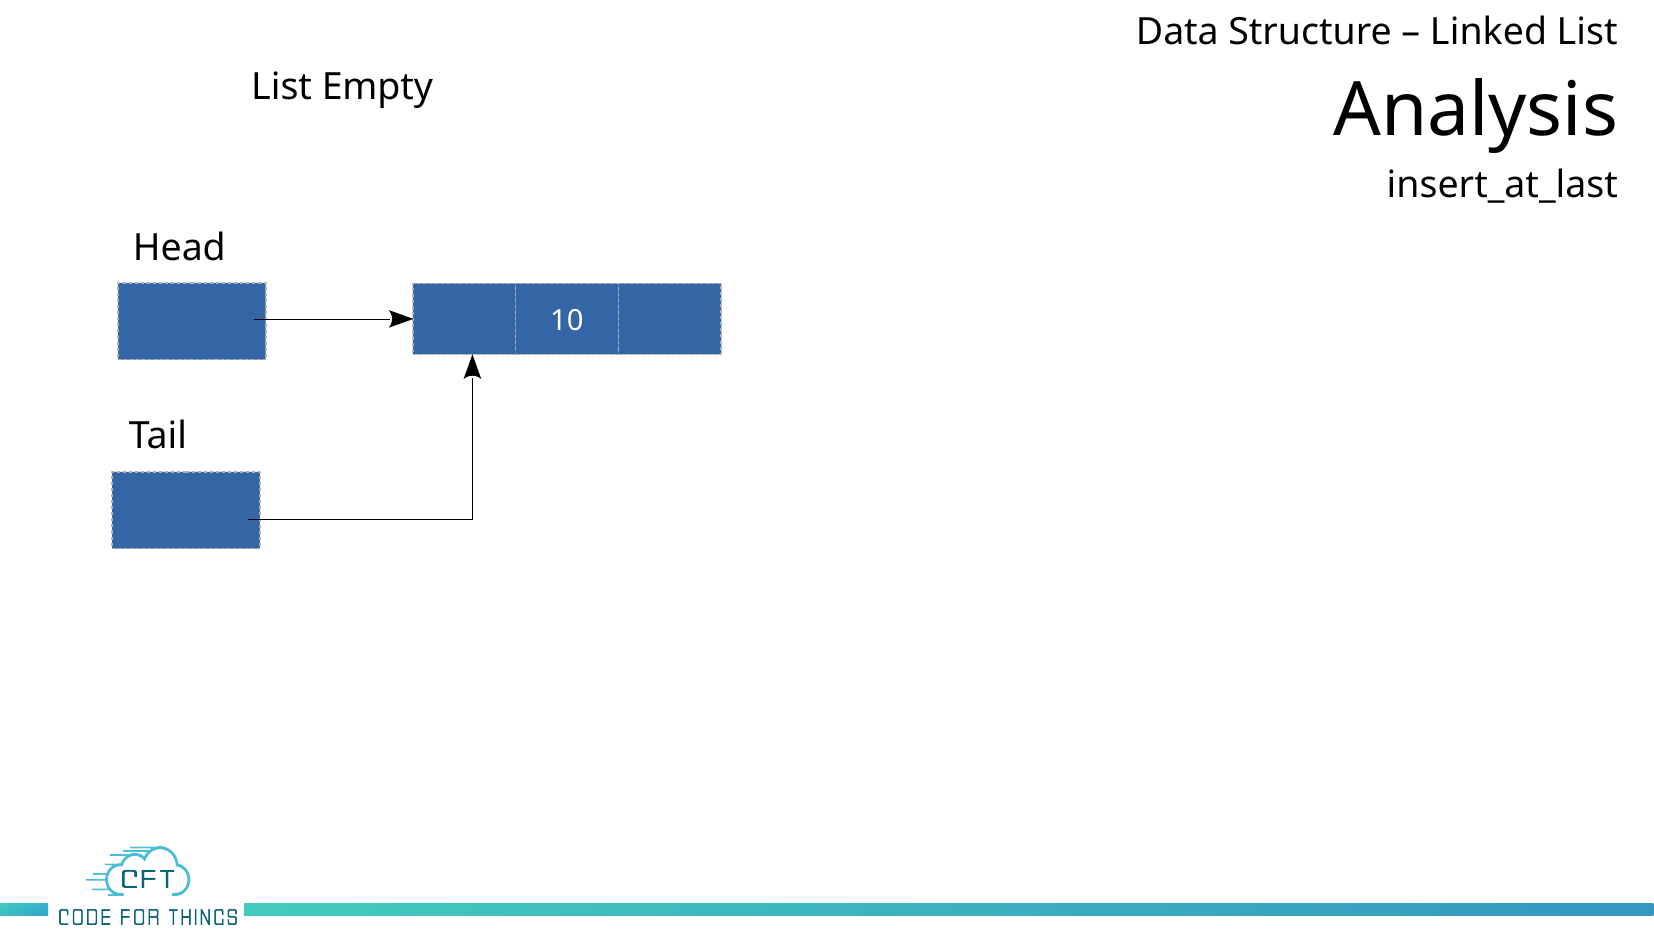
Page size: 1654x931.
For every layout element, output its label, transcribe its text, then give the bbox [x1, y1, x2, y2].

text_box Head [118, 212, 285, 293]
text_box [112, 471, 260, 549]
text_box [118, 293, 266, 360]
text_box List Empty [236, 52, 507, 119]
text_box [618, 283, 722, 355]
title Data Structure – Linked List Analysis insert_at_last [1099, 0, 1619, 216]
text_box [412, 283, 516, 355]
text_box Tail [114, 401, 237, 468]
picture [59, 846, 237, 925]
text_box 10 [516, 283, 618, 355]
